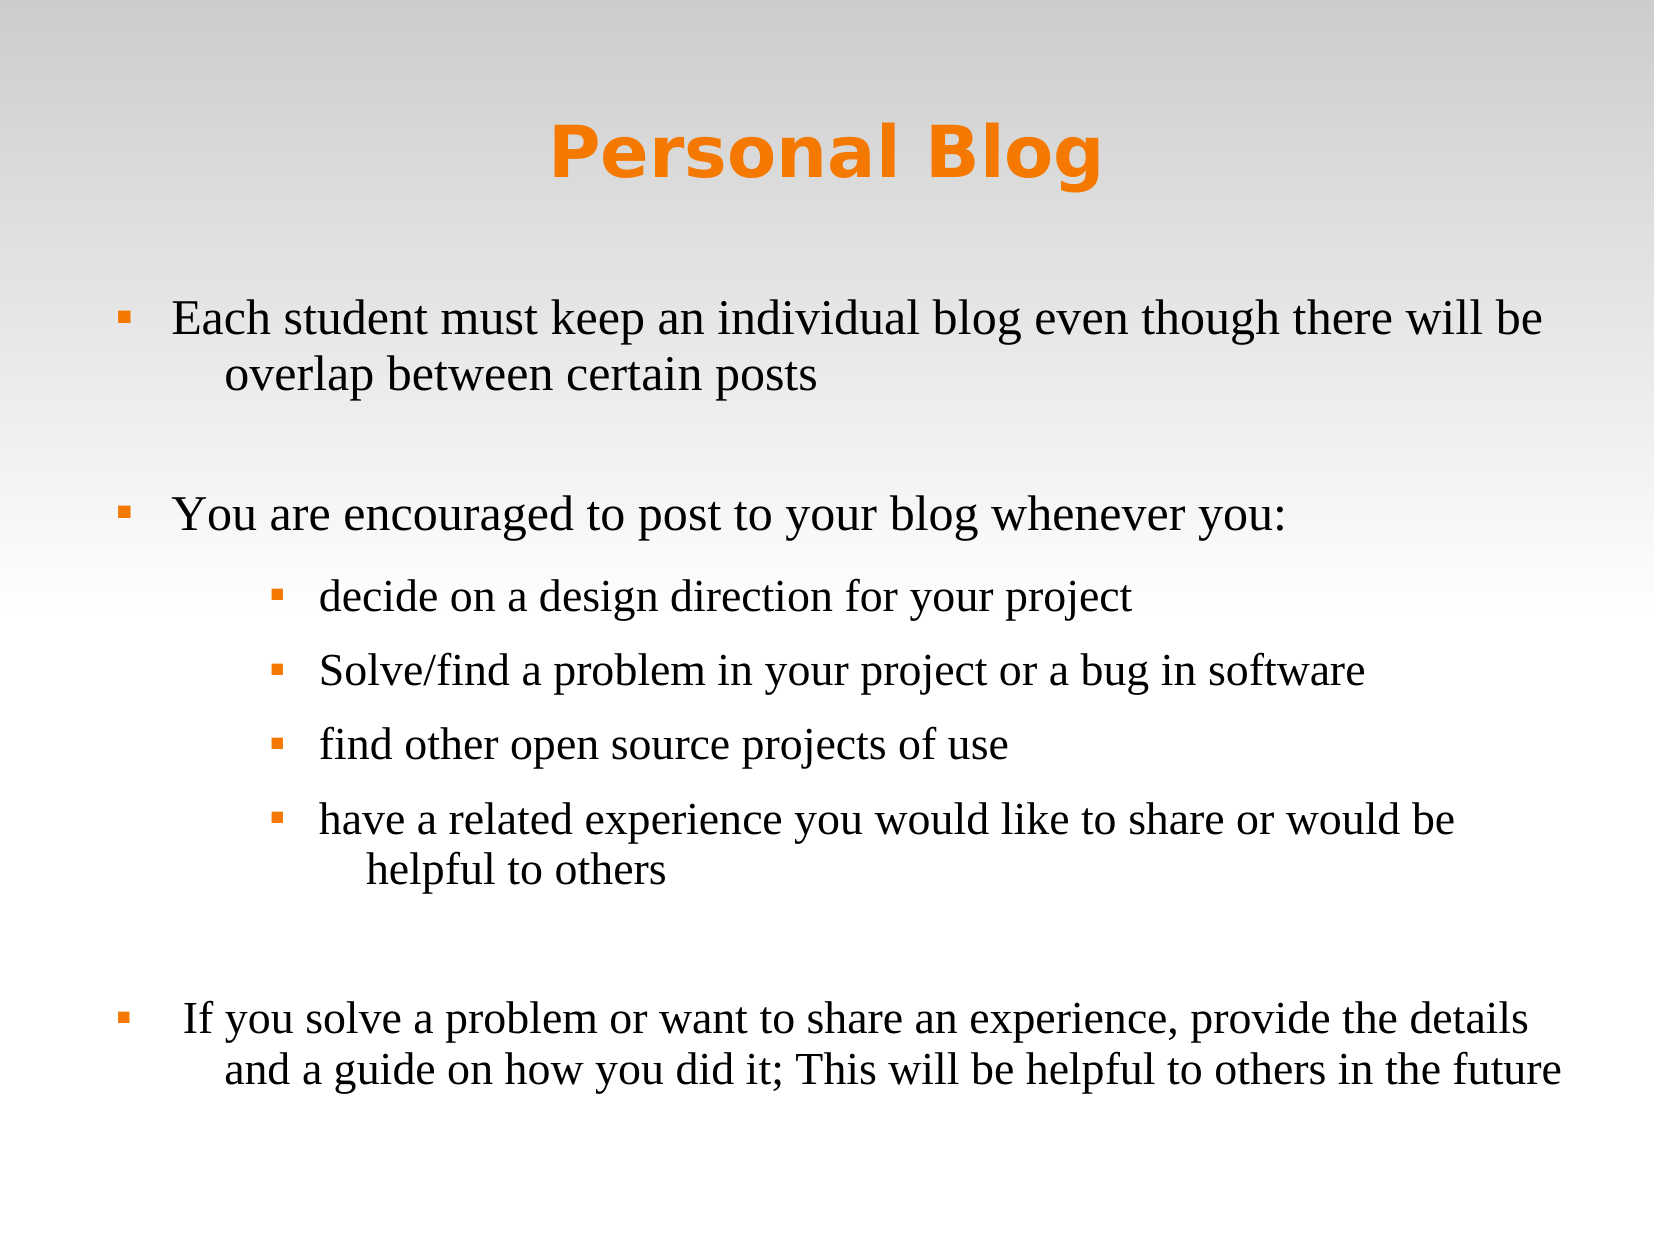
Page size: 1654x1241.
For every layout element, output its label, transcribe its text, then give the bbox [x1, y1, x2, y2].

title Personal Blog [82, 49, 1571, 257]
list Each student must keep an individual blog even though there will be overlap between certain posts You are encouraged to post to your blog whenever you: decide on a design direction for your project Solve/find a problem in your project or a bug in software find other open source projects of use have a related experience you would like to share or would be helpful to others If you solve a problem or want to share an experience, provide the details and a guide on how you did it; This will be helpful to others in the future [82, 290, 1571, 1154]
